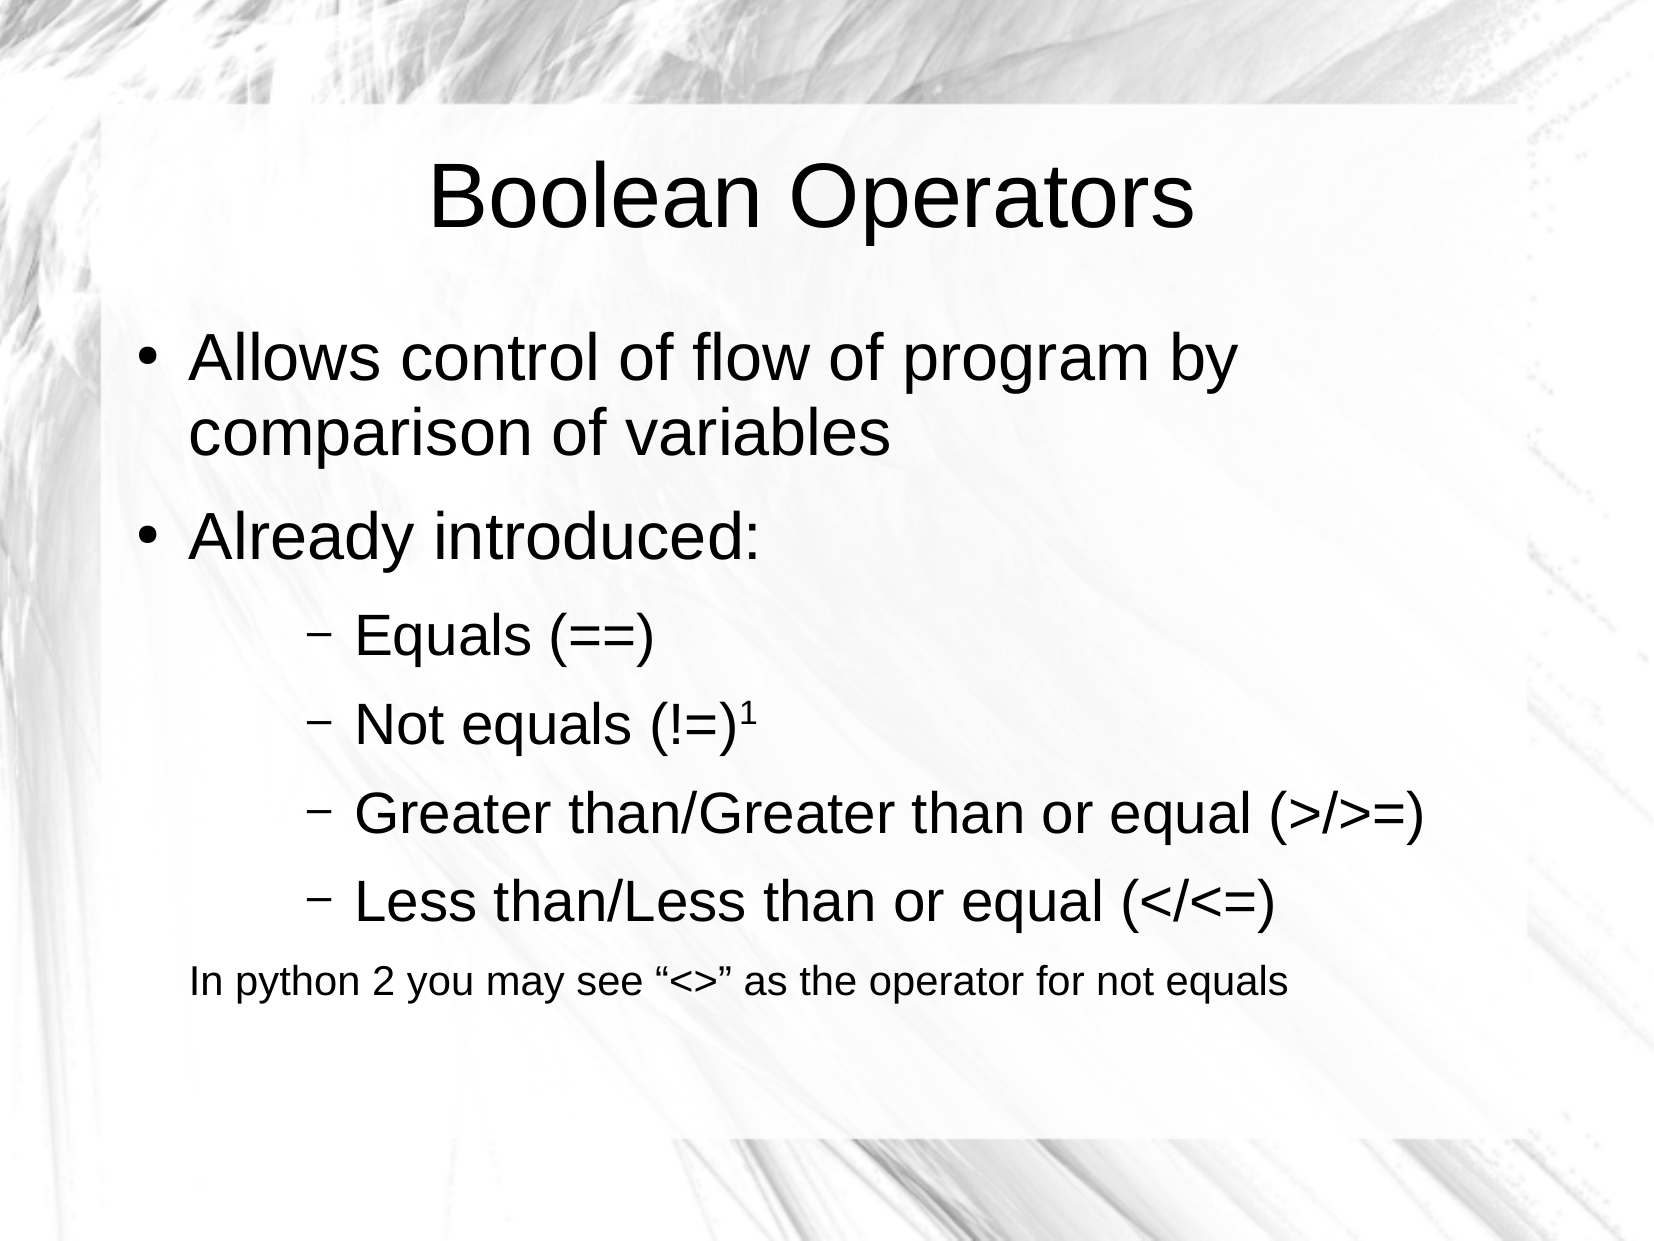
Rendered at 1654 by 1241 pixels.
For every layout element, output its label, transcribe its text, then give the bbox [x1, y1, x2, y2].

list Allows control of flow of program by comparison of variables Already introduced: Equals (==) Not equals (!=)1 Greater than/Greater than or equal (>/>=) Less than/Less than or equal (</<=) In python 2 you may see “<>” as the operator for not equals [118, 319, 1571, 1007]
title Boolean Operators [118, 112, 1506, 281]
picture [0, 0, 1654, 1241]
